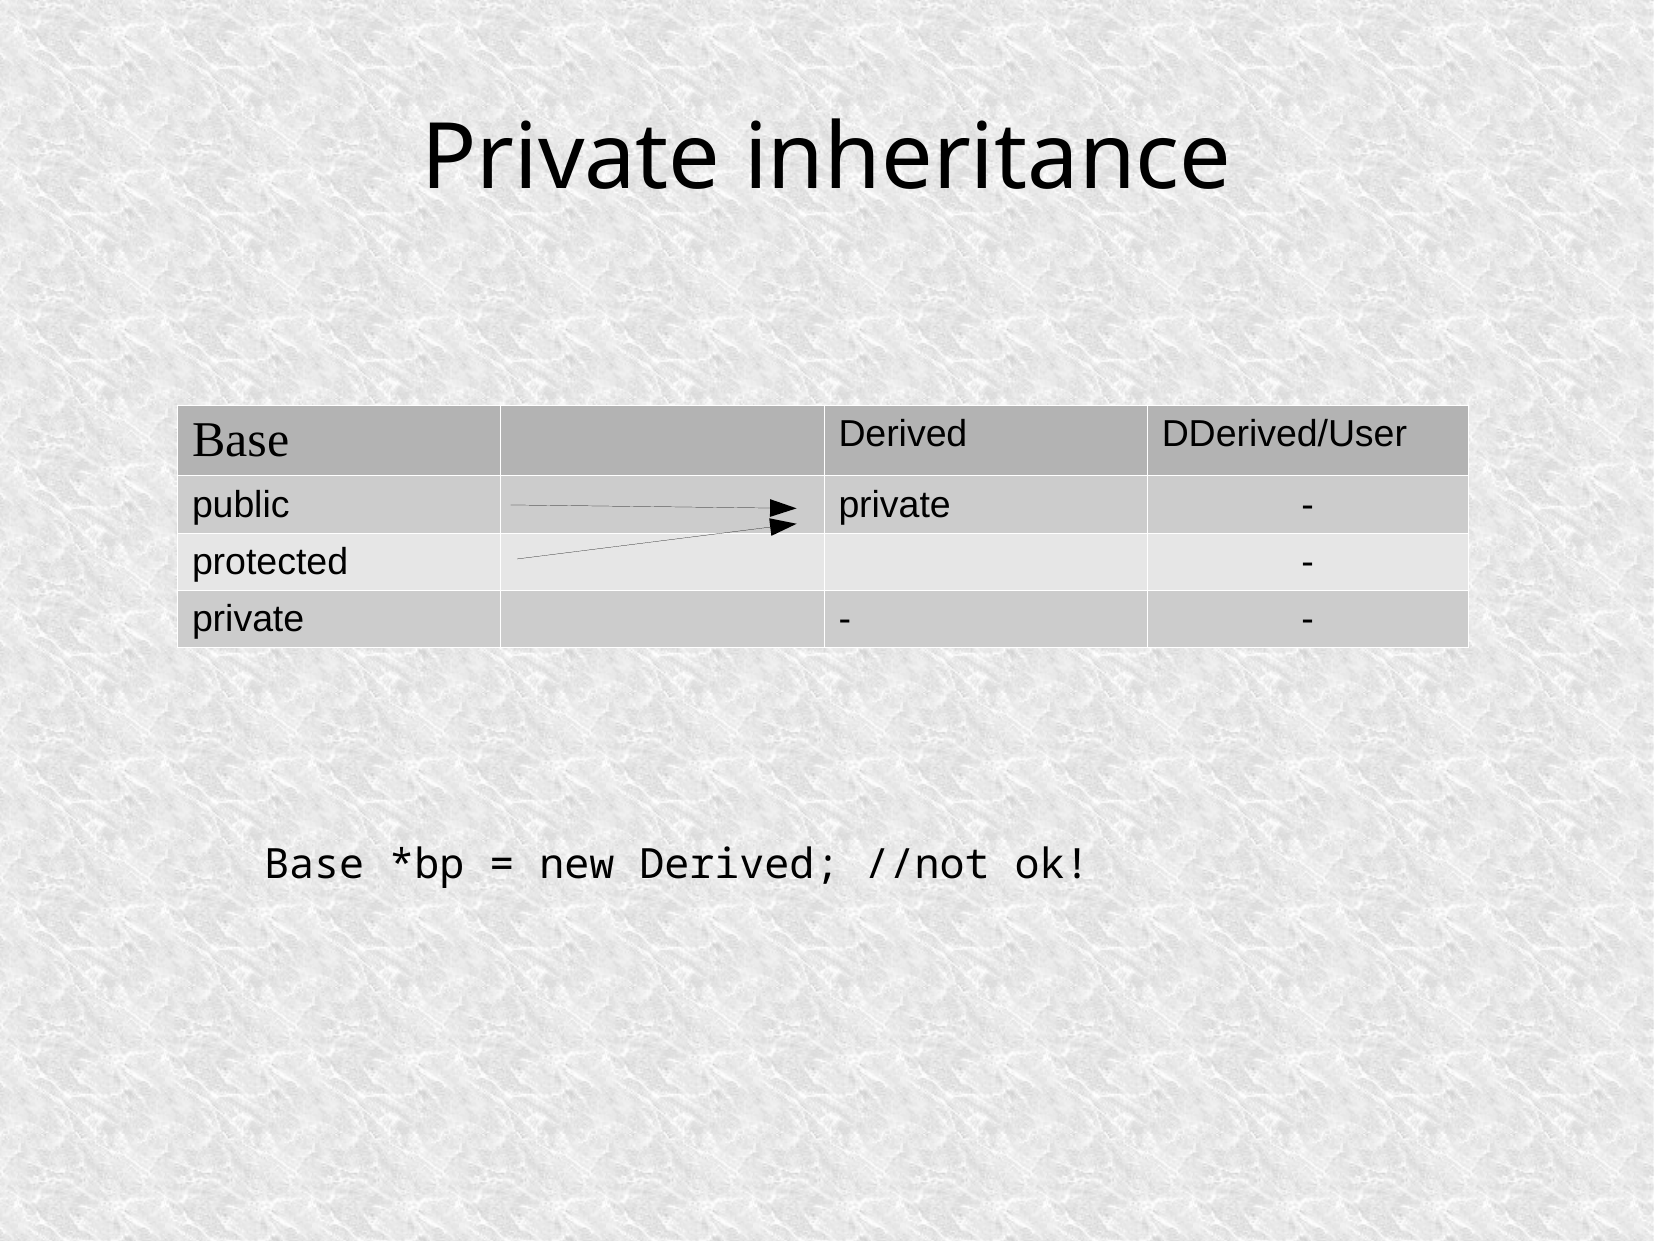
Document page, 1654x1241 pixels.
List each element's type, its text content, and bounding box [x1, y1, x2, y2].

table_header Derived [825, 406, 1147, 475]
table_header [501, 406, 824, 475]
table_cell - [1148, 476, 1468, 533]
table_cell protected [178, 534, 500, 590]
table_cell [501, 534, 824, 590]
table_cell public [178, 476, 500, 533]
table_cell [501, 476, 824, 533]
table_cell - [1148, 591, 1468, 647]
table_cell private [825, 476, 1147, 533]
table_header DDerived/User [1148, 406, 1468, 475]
list Base *bp = new Derived; //not ok! [264, 834, 1365, 984]
table_header Base [178, 406, 500, 475]
table_cell private [178, 591, 500, 647]
table_cell [501, 591, 824, 647]
title Private inheritance [82, 49, 1571, 257]
table_cell [825, 534, 1147, 590]
table_cell [733, 528, 770, 533]
picture [0, 0, 1654, 1241]
table_cell - [1148, 534, 1468, 590]
table_cell - [825, 591, 1147, 647]
